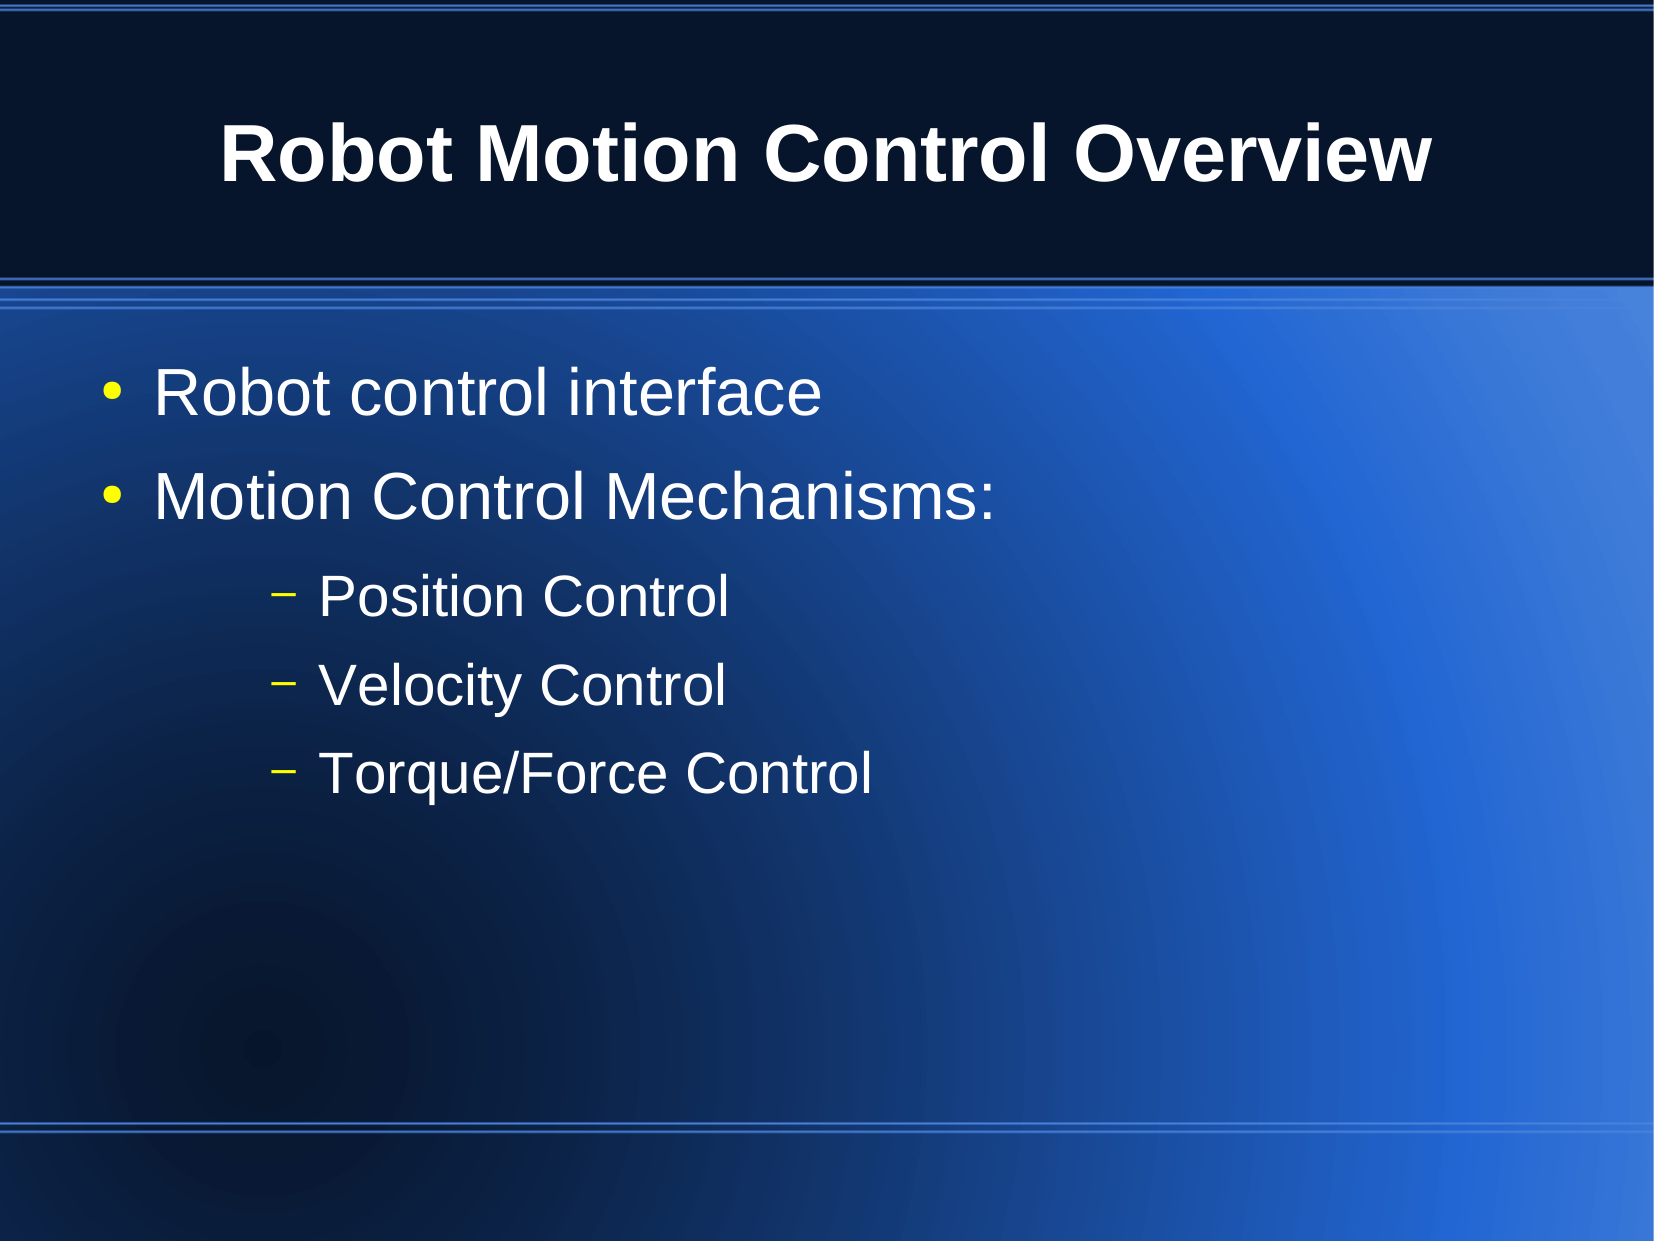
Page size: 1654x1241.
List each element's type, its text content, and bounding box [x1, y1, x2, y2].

list Robot control interface Motion Control Mechanisms: Position Control Velocity Control Torque/Force Control [82, 355, 1571, 1075]
title Robot Motion Control Overview [82, 49, 1571, 257]
picture [0, 0, 1654, 1241]
